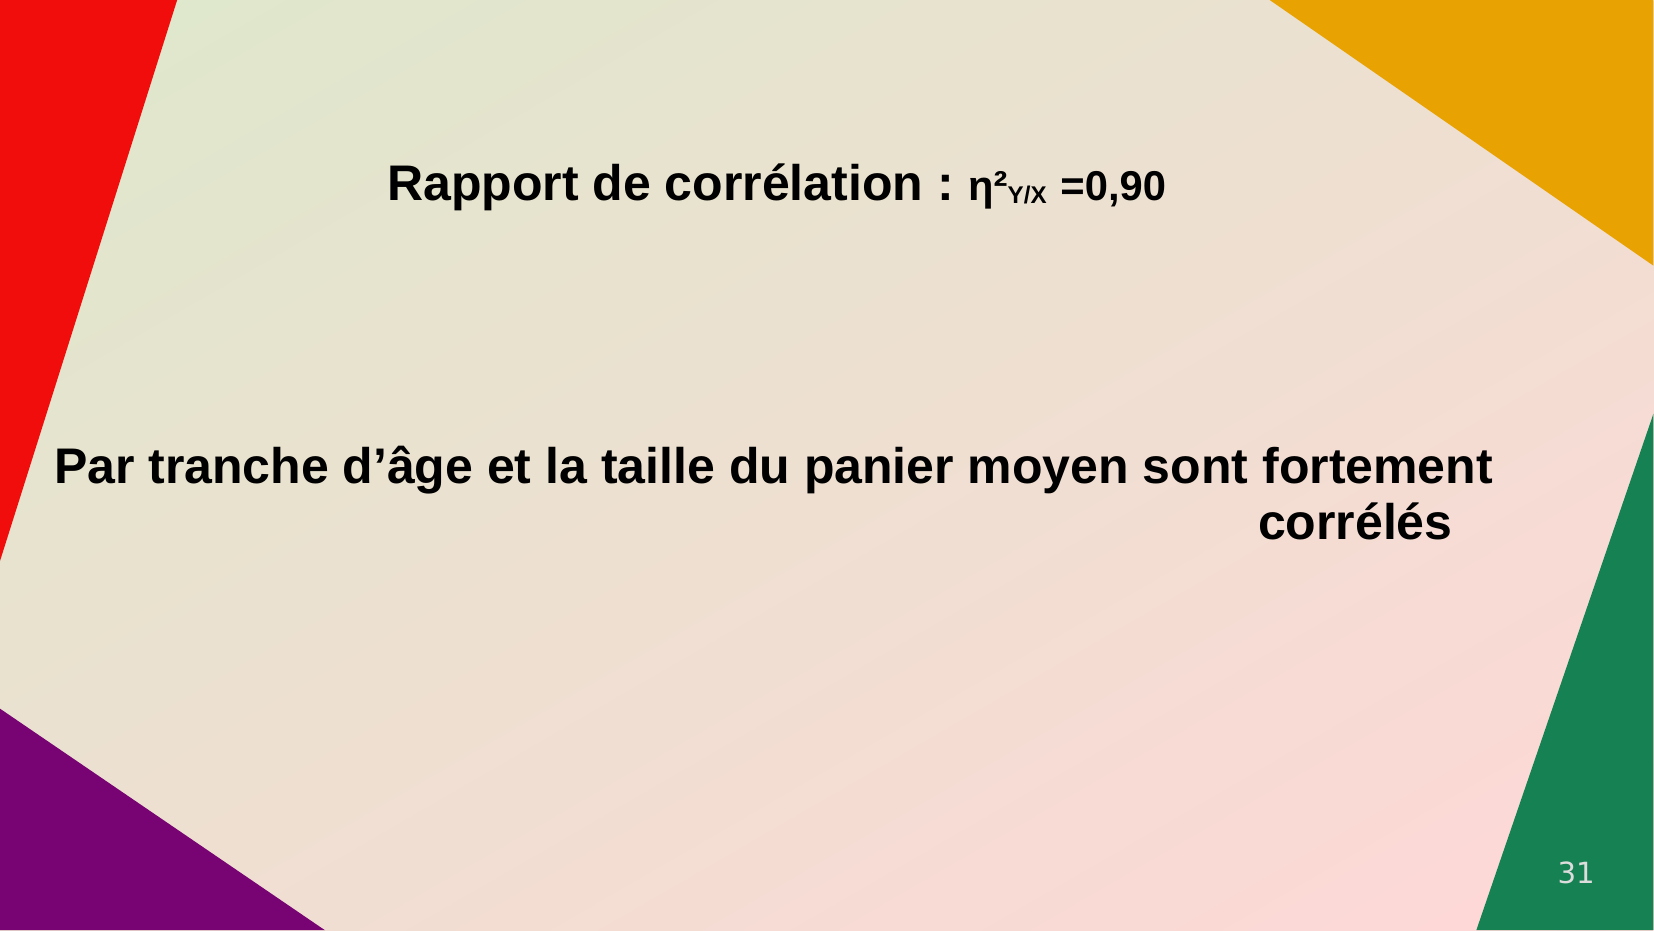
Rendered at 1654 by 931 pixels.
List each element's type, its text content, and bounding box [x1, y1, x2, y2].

text_box Rapport de corrélation : η²Y/X =0,90 [372, 147, 1182, 219]
subtitle [118, 59, 1536, 431]
text_box Par tranche d’âge et la taille du panier moyen sont fortement corrélés [39, 431, 1621, 502]
subtitle [118, 502, 1536, 744]
